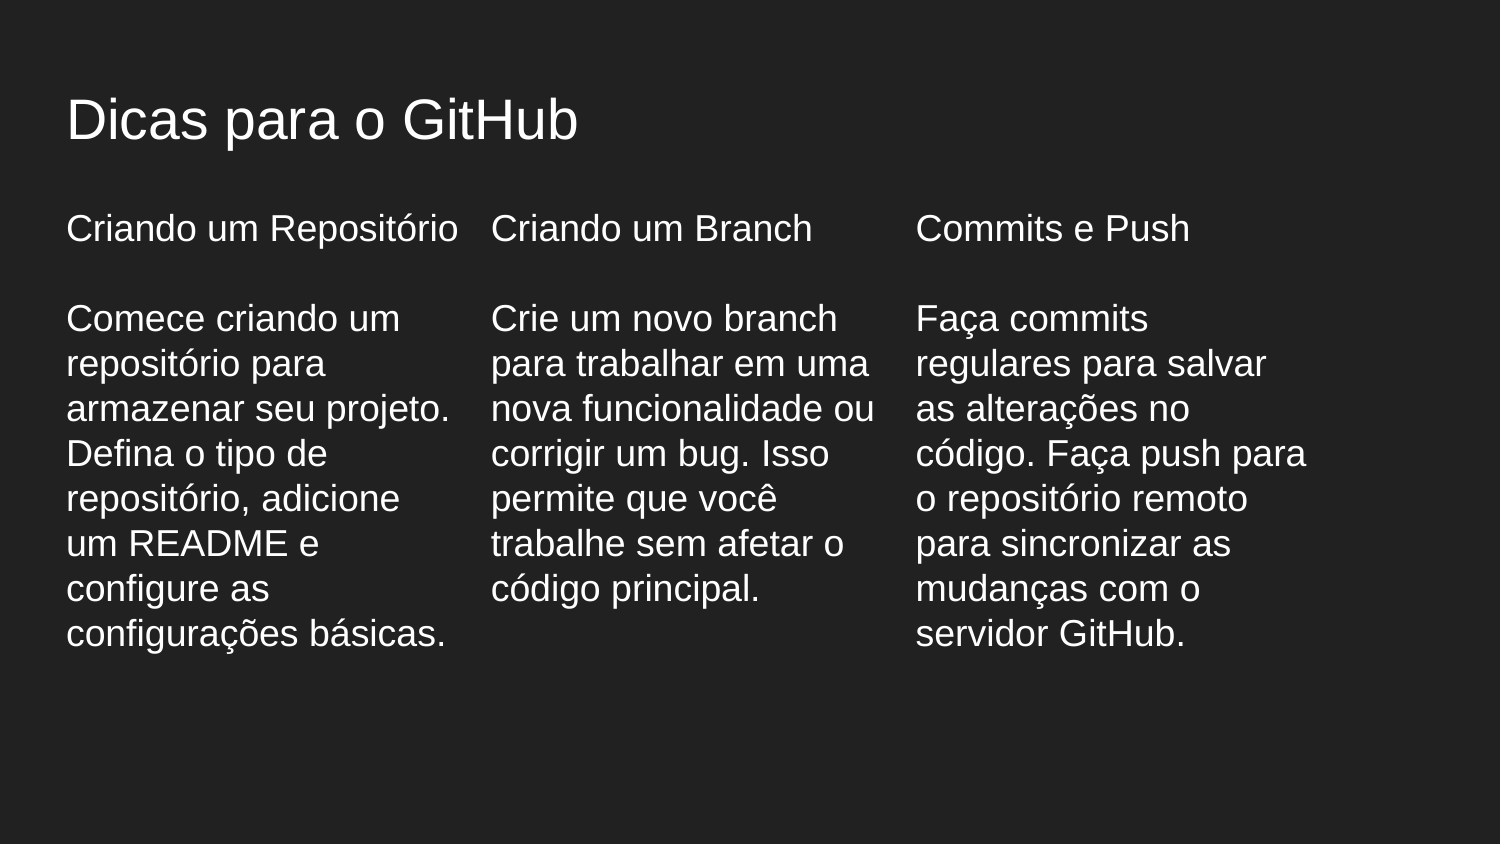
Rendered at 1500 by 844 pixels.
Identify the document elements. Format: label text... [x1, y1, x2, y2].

title Dicas para o GitHub [51, 72, 1449, 167]
text_box Criando um Branch Crie um novo branch para trabalhar em uma nova funcionalidade ou corrigir um bug. Isso permite que você trabalhe sem afetar o código principal. [475, 189, 900, 739]
text_box Commits e Push Faça commits regulares para salvar as alterações no código. Faça push para o repositório remoto para sincronizar as mudanças com o servidor GitHub. [900, 189, 1326, 739]
text_box Criando um Repositório Comece criando um repositório para armazenar seu projeto. Defina o tipo de repositório, adicione um README e configure as configurações básicas. [51, 189, 475, 739]
